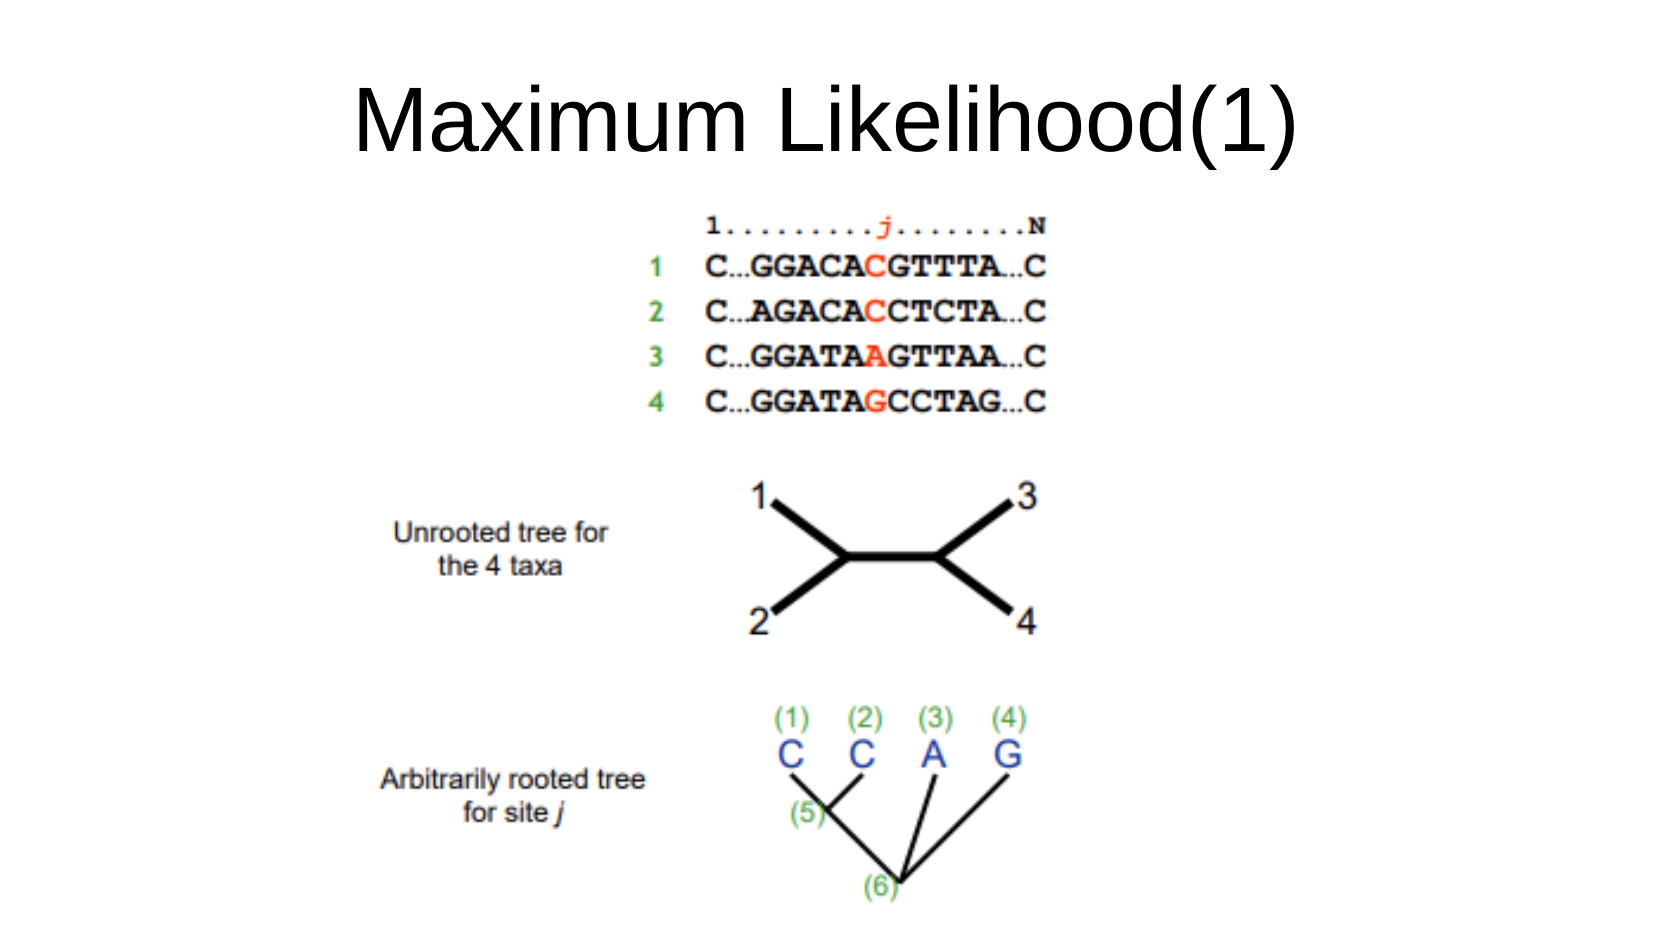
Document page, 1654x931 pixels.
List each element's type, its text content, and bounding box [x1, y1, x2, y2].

picture [294, 214, 1359, 909]
title Maximum Likelihood(1) [82, 37, 1571, 193]
